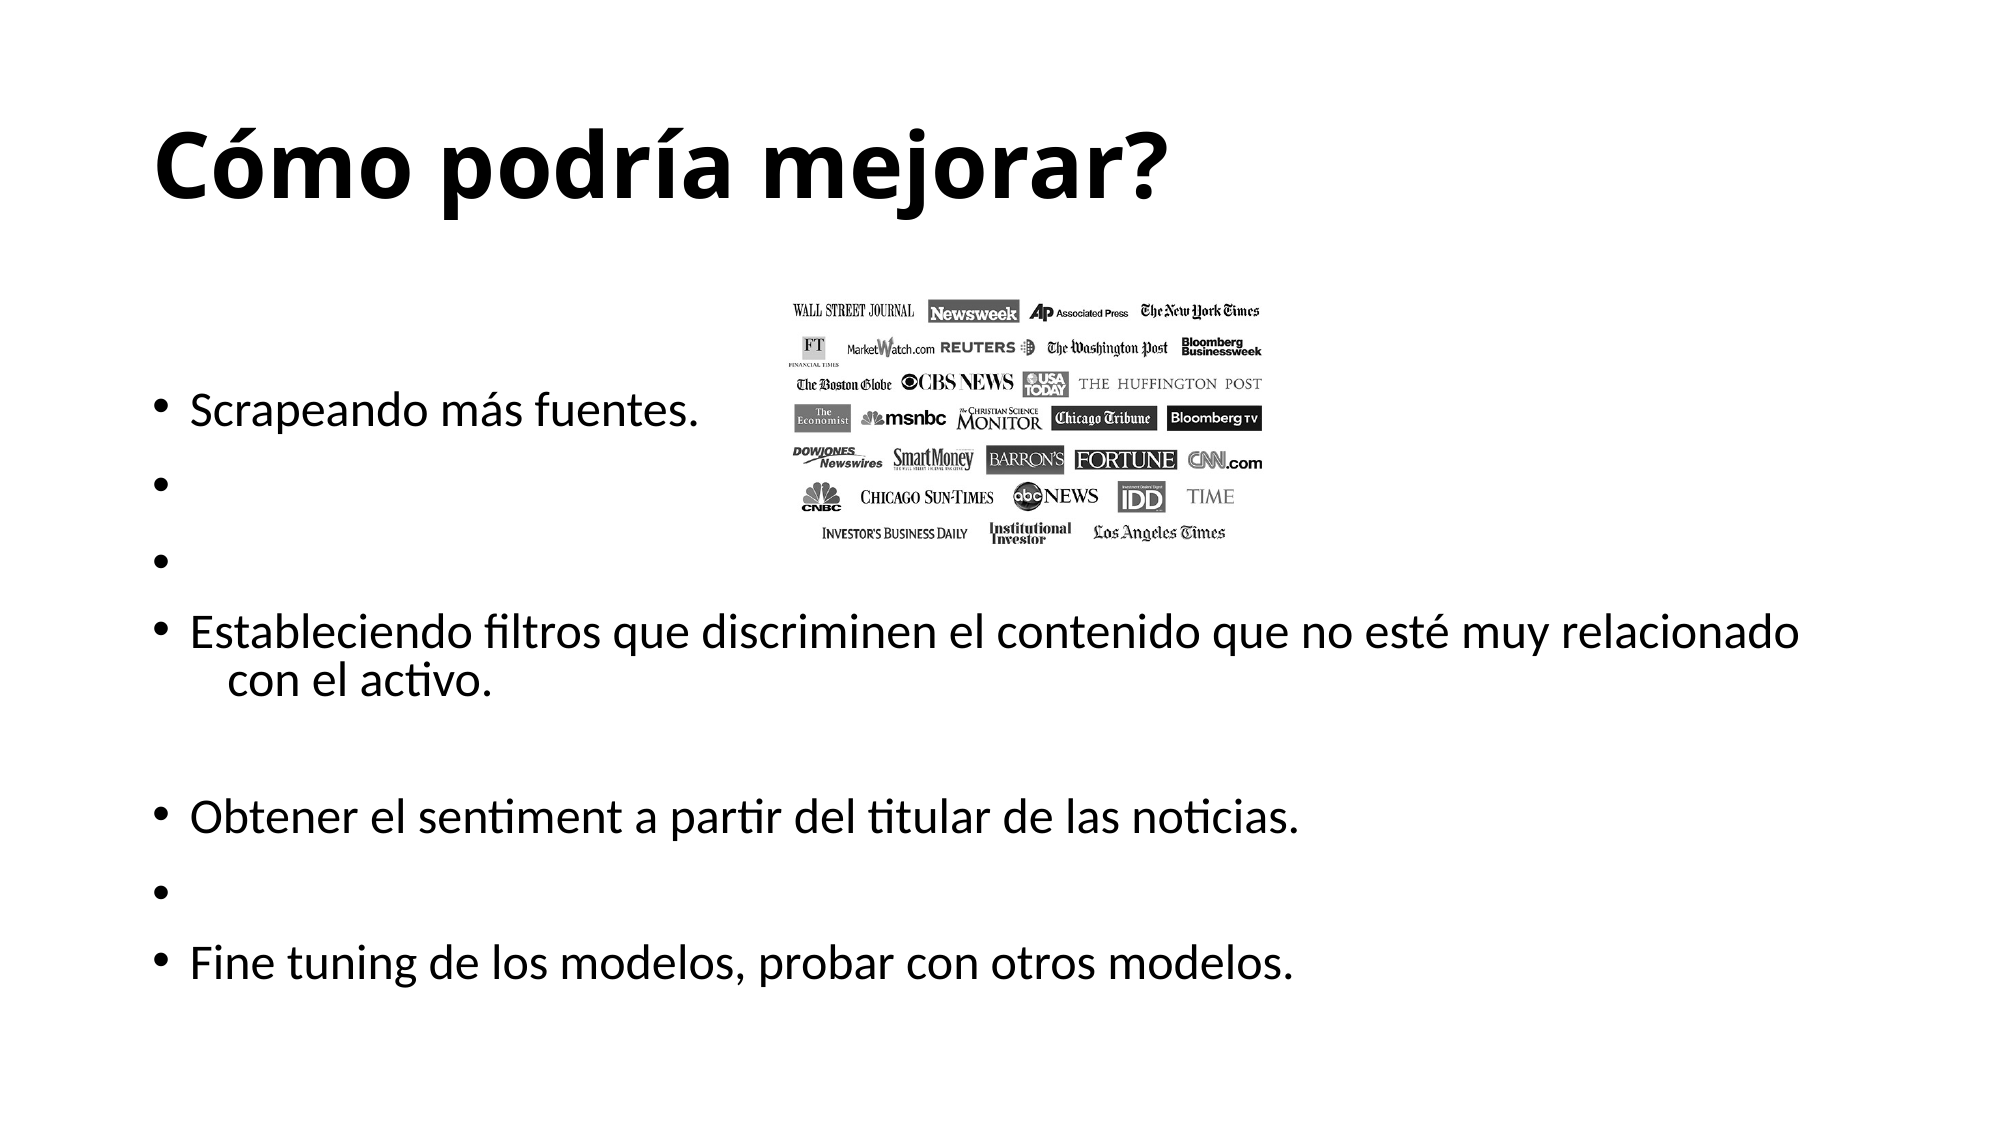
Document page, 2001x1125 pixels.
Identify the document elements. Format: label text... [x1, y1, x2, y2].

list Scrapeando más fuentes. Estableciendo filtros que discriminen el contenido que no esté muy relacionado con el activo. Obtener el sentiment a partir del titular de las noticias. Fine tuning de los modelos, probar con otros modelos. [137, 299, 1863, 1014]
picture [786, 299, 1264, 544]
title Cómo podría mejorar? [137, 59, 1863, 278]
